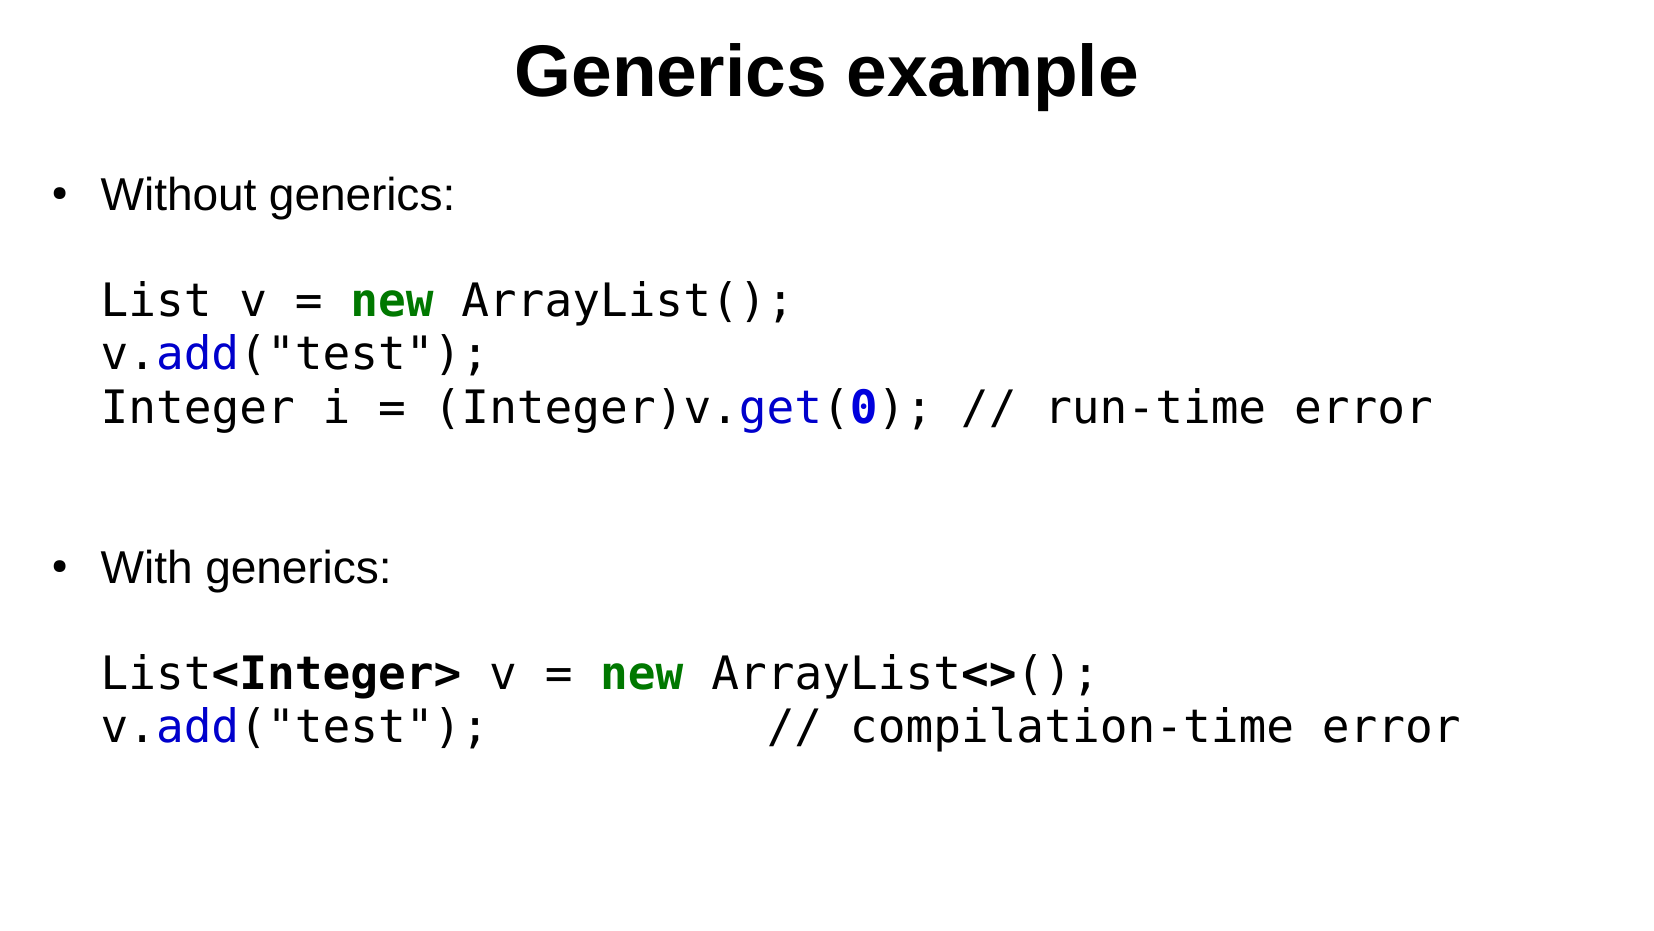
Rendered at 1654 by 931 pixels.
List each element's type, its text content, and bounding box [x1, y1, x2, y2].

list Without generics: List v = new ArrayList(); v.add("test"); Integer i = (Integer)v.get(0); // run-time error With generics: List<Integer> v = new ArrayList<>(); v.add("test"); // compilation-time error [35, 168, 1607, 889]
title Generics example [82, 30, 1571, 113]
